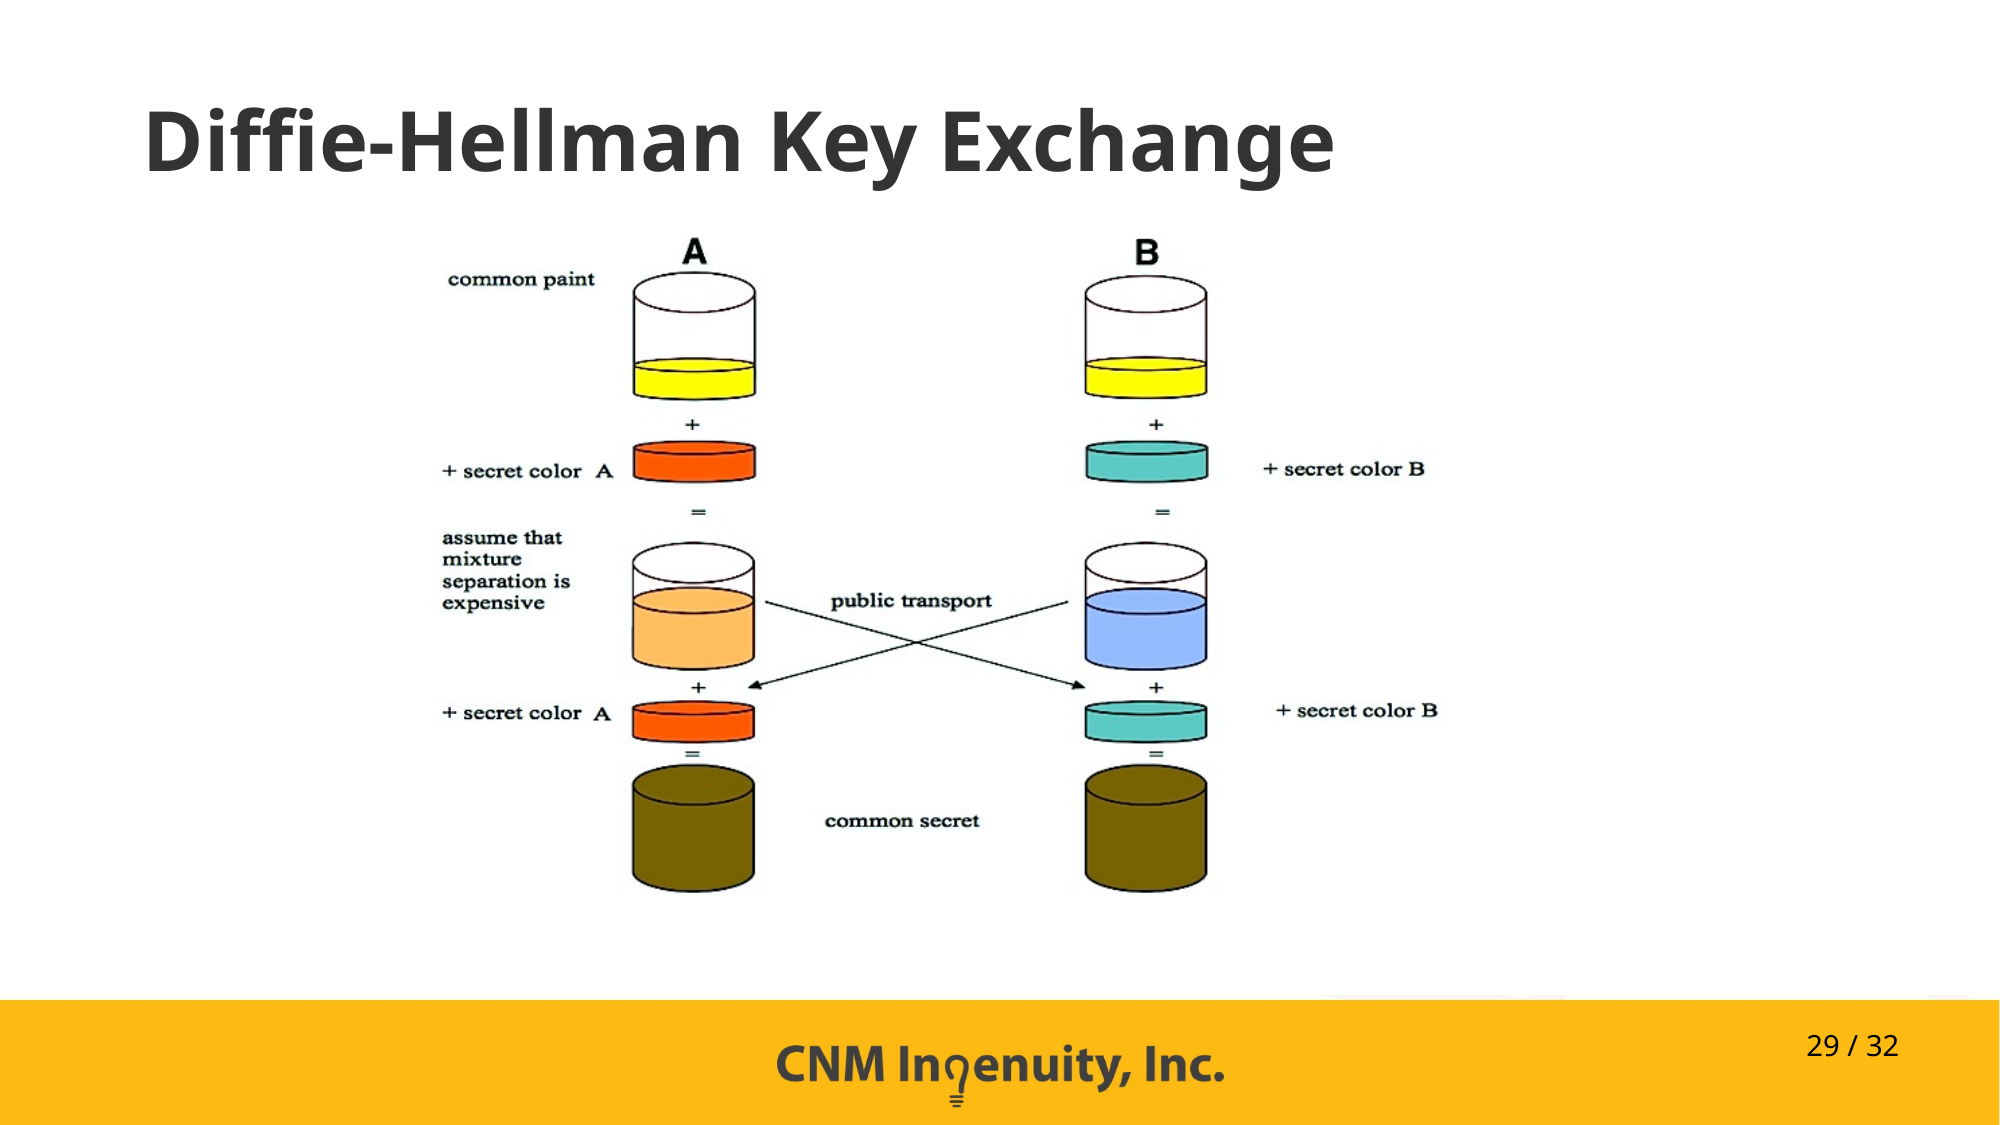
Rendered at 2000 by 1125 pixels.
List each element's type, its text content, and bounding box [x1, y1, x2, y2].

title Diffie-Hellman Key Exchange [142, 44, 1900, 233]
picture [424, 227, 1501, 979]
